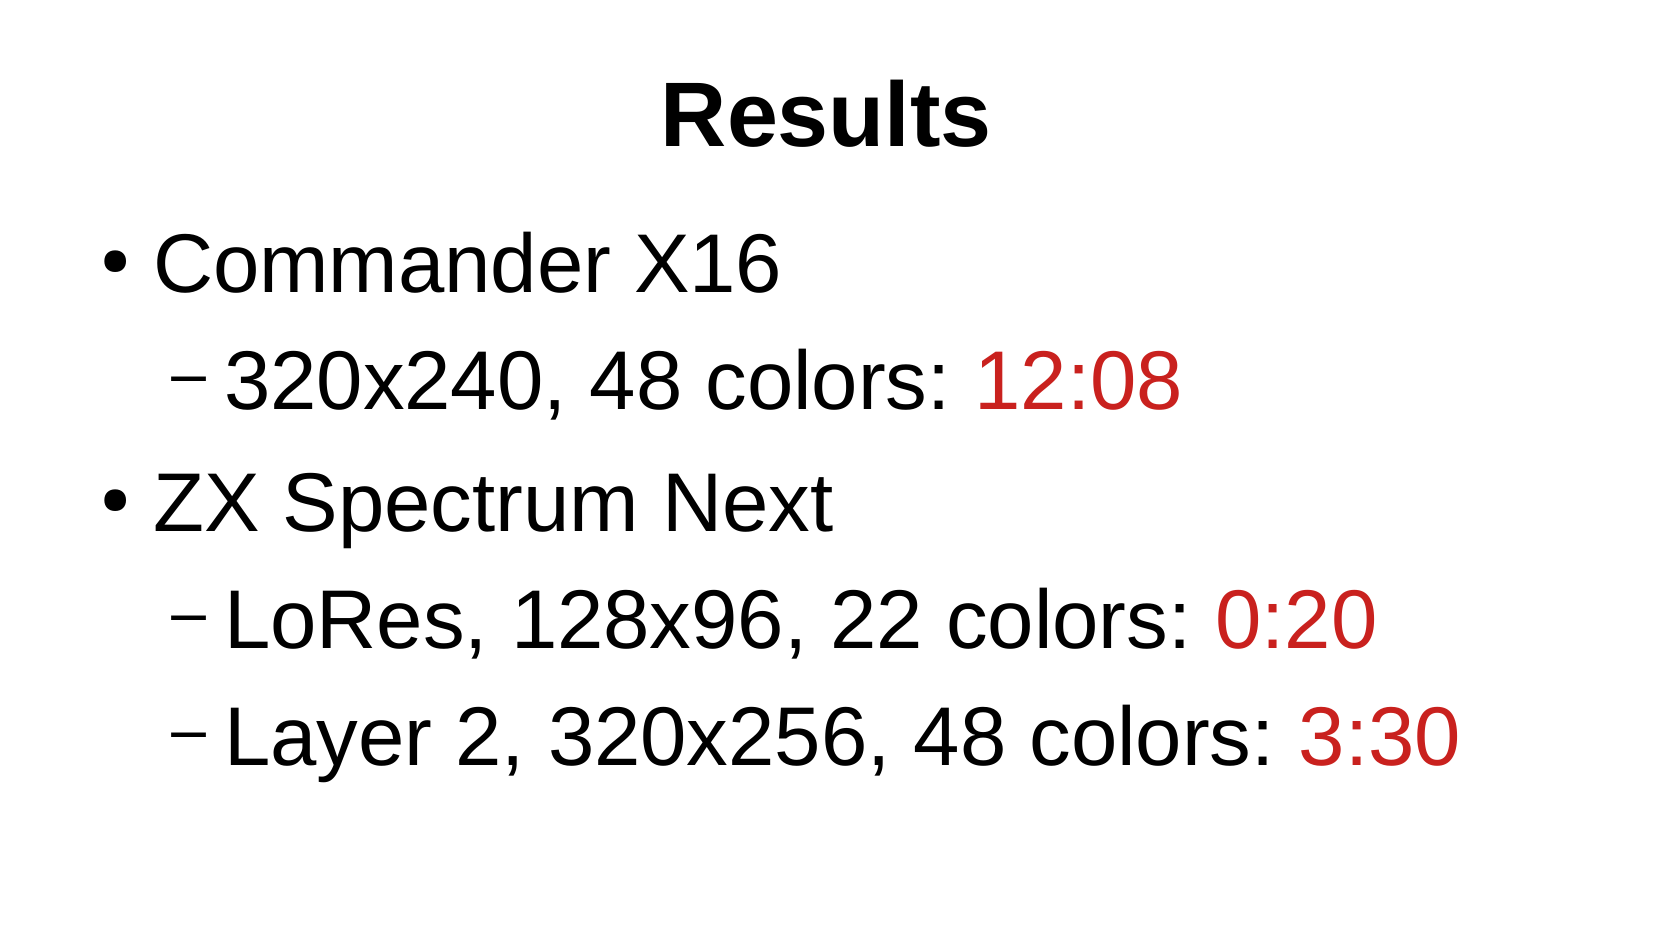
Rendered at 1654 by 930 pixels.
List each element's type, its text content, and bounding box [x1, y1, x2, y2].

list Commander X16 320x240, 48 colors: 12:08 ZX Spectrum Next LoRes, 128x96, 22 colors: 0:20 Layer 2, 320x256, 48 colors: 3:30 [82, 217, 1571, 826]
title Results [82, 37, 1571, 193]
